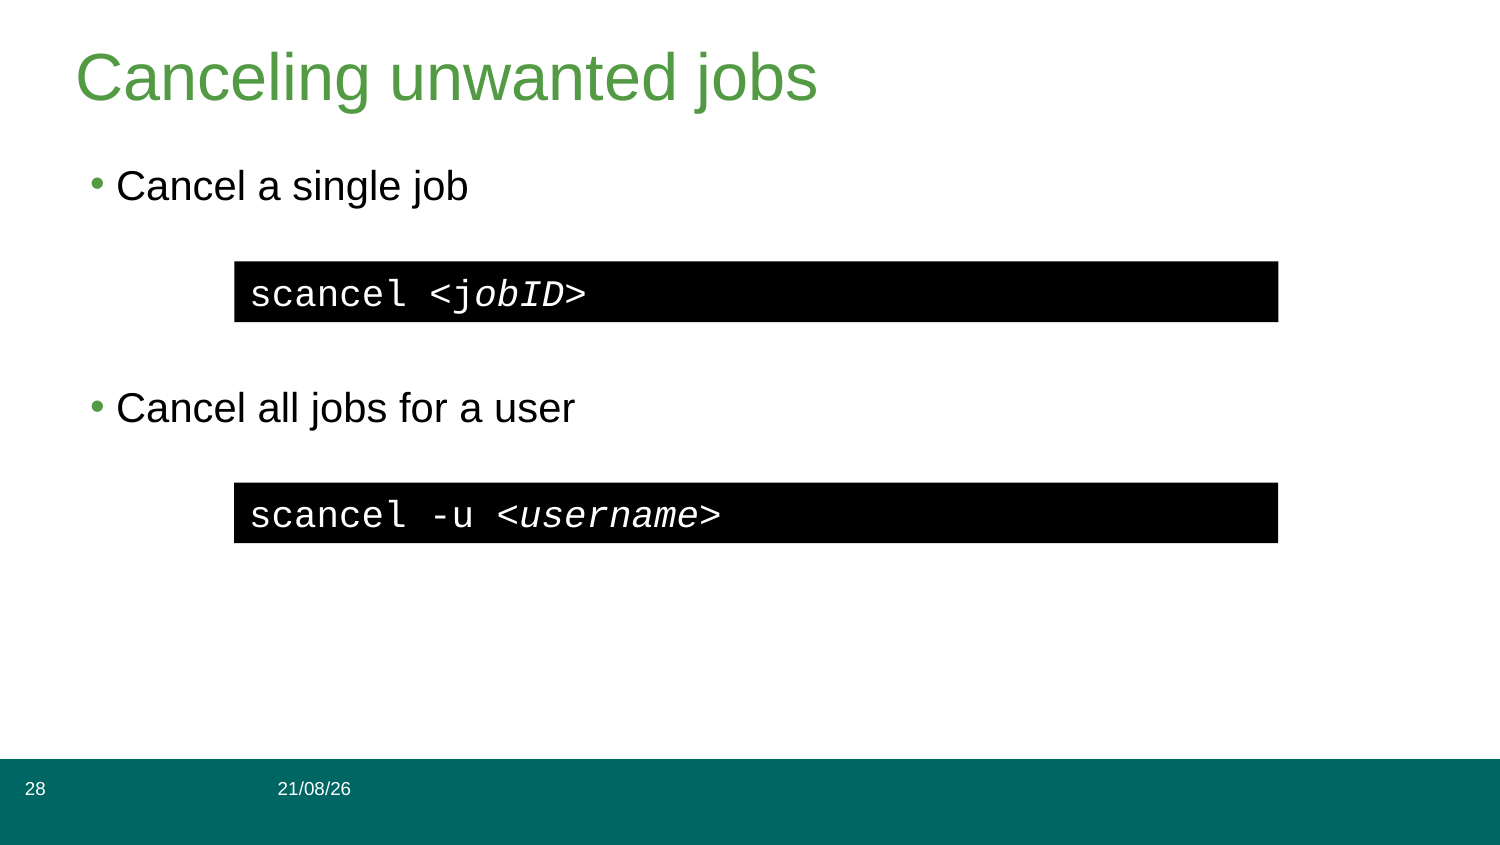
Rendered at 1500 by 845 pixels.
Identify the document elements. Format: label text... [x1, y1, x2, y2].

text_box 19/03/19 [277, 776, 553, 799]
list Cancel a single job [90, 158, 1463, 336]
text_box <number> [24, 776, 76, 799]
list Cancel all jobs for a user [90, 380, 1463, 495]
text_box scancel -u <username> [234, 495, 1279, 544]
title Canceling unwanted jobs [75, 33, 1425, 175]
